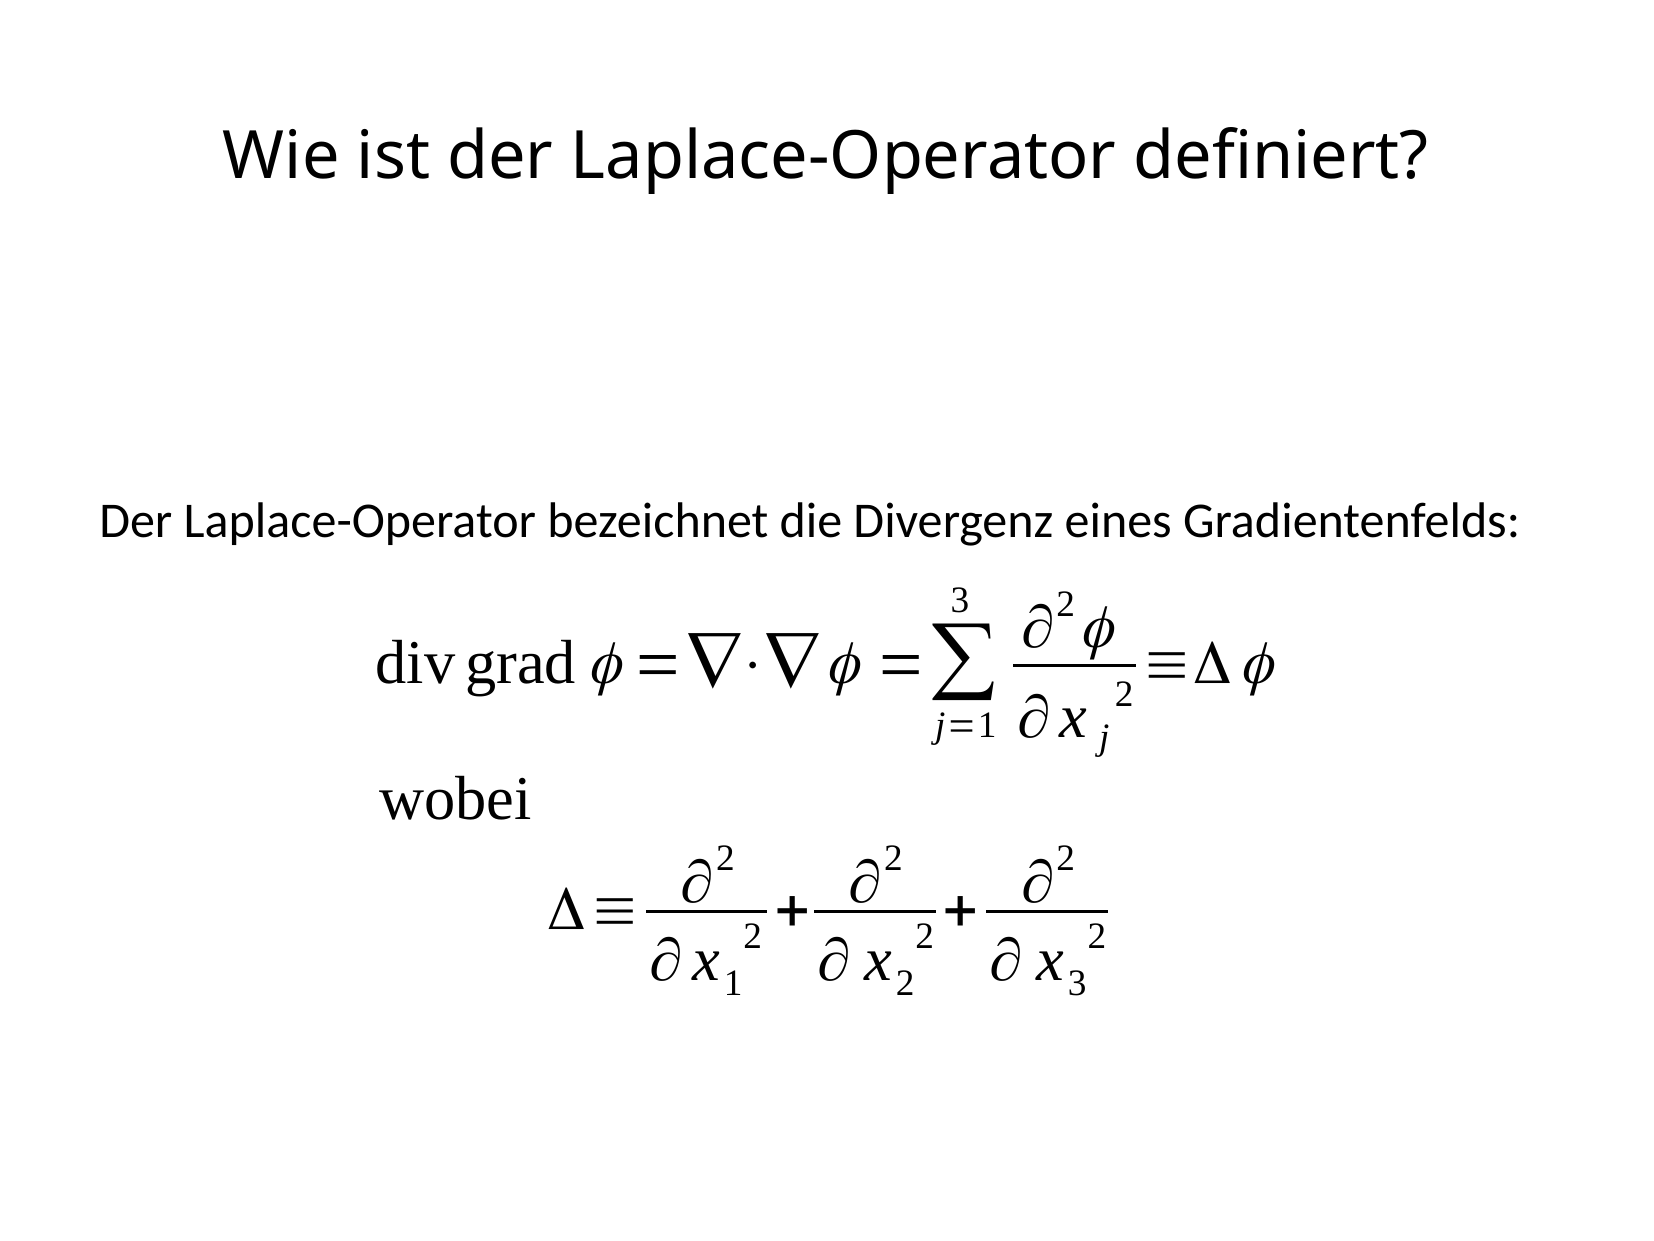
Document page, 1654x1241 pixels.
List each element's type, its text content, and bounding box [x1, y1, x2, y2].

chart [360, 577, 1300, 1005]
title Wie ist der Laplace-Operator definiert? [82, 49, 1571, 257]
subtitle Der Laplace-Operator bezeichnet die Divergenz eines Gradientenfelds: [82, 290, 1538, 1010]
